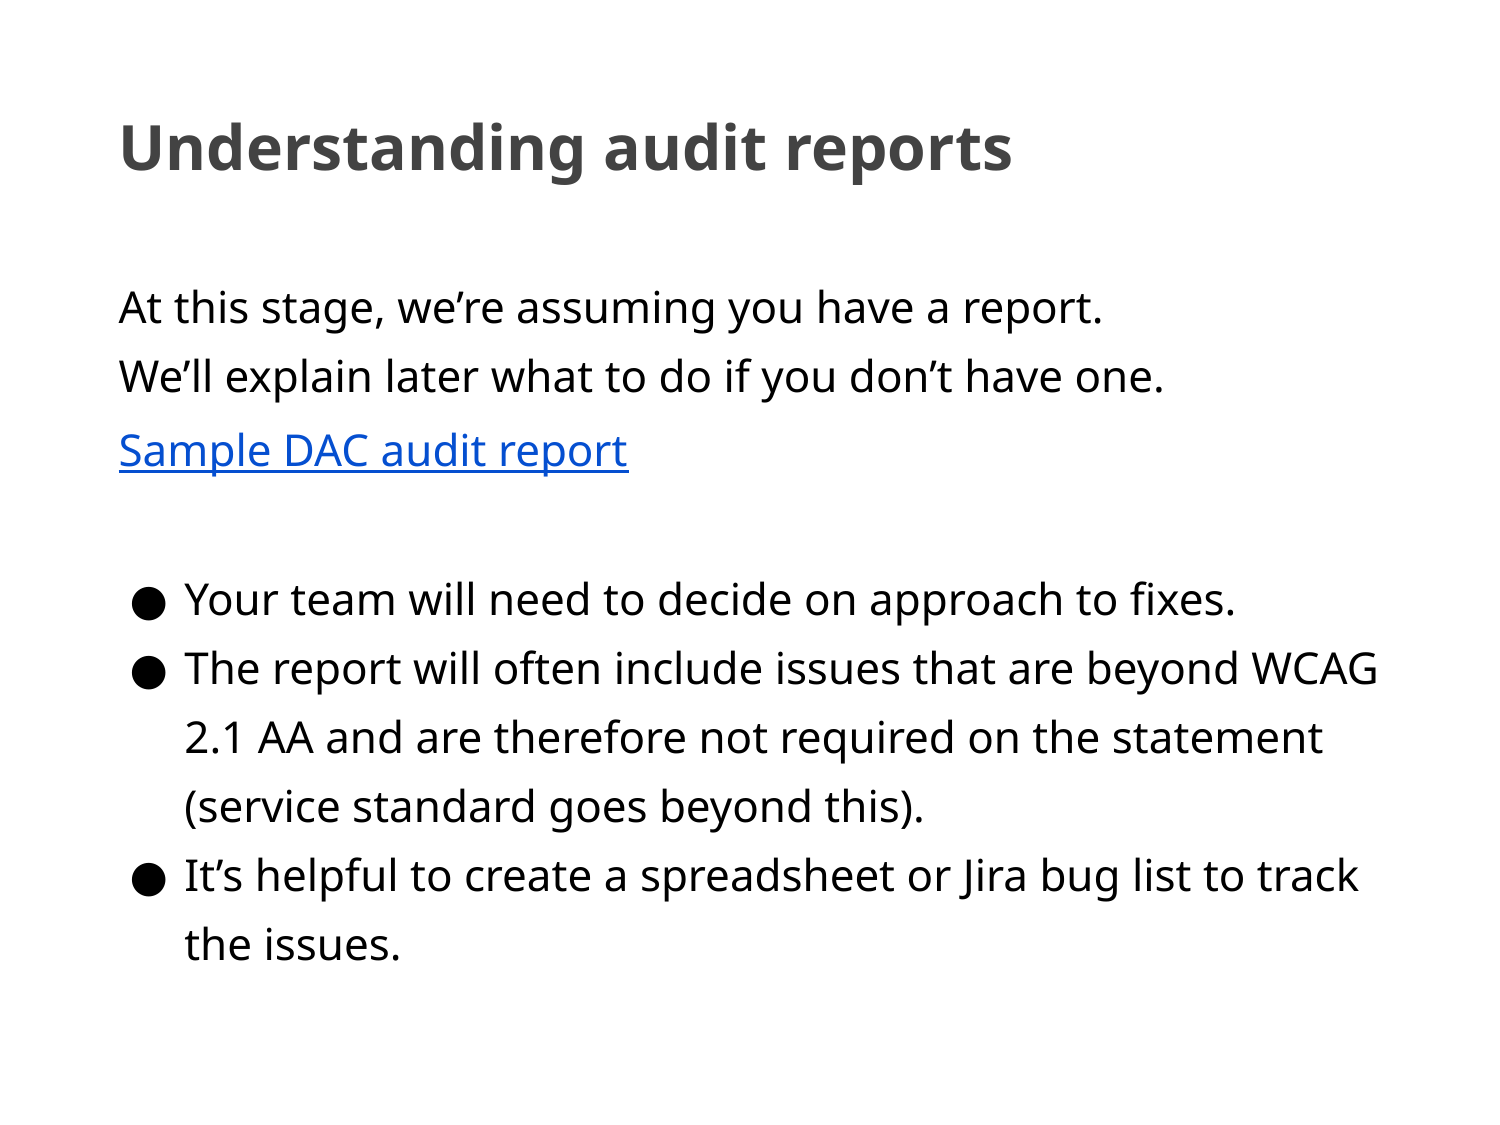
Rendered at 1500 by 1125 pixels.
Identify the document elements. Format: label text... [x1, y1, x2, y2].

title Understanding audit reports [103, 89, 1397, 215]
list At this stage, we’re assuming you have a report. We’ll explain later what to do if you don’t have one. Sample DAC audit report Your team will need to decide on approach to fixes. The report will often include issues that are beyond WCAG 2.1 AA and are therefore not required on the statement (service standard goes beyond this). It’s helpful to create a spreadsheet or Jira bug list to track the issues. [103, 252, 1397, 1000]
